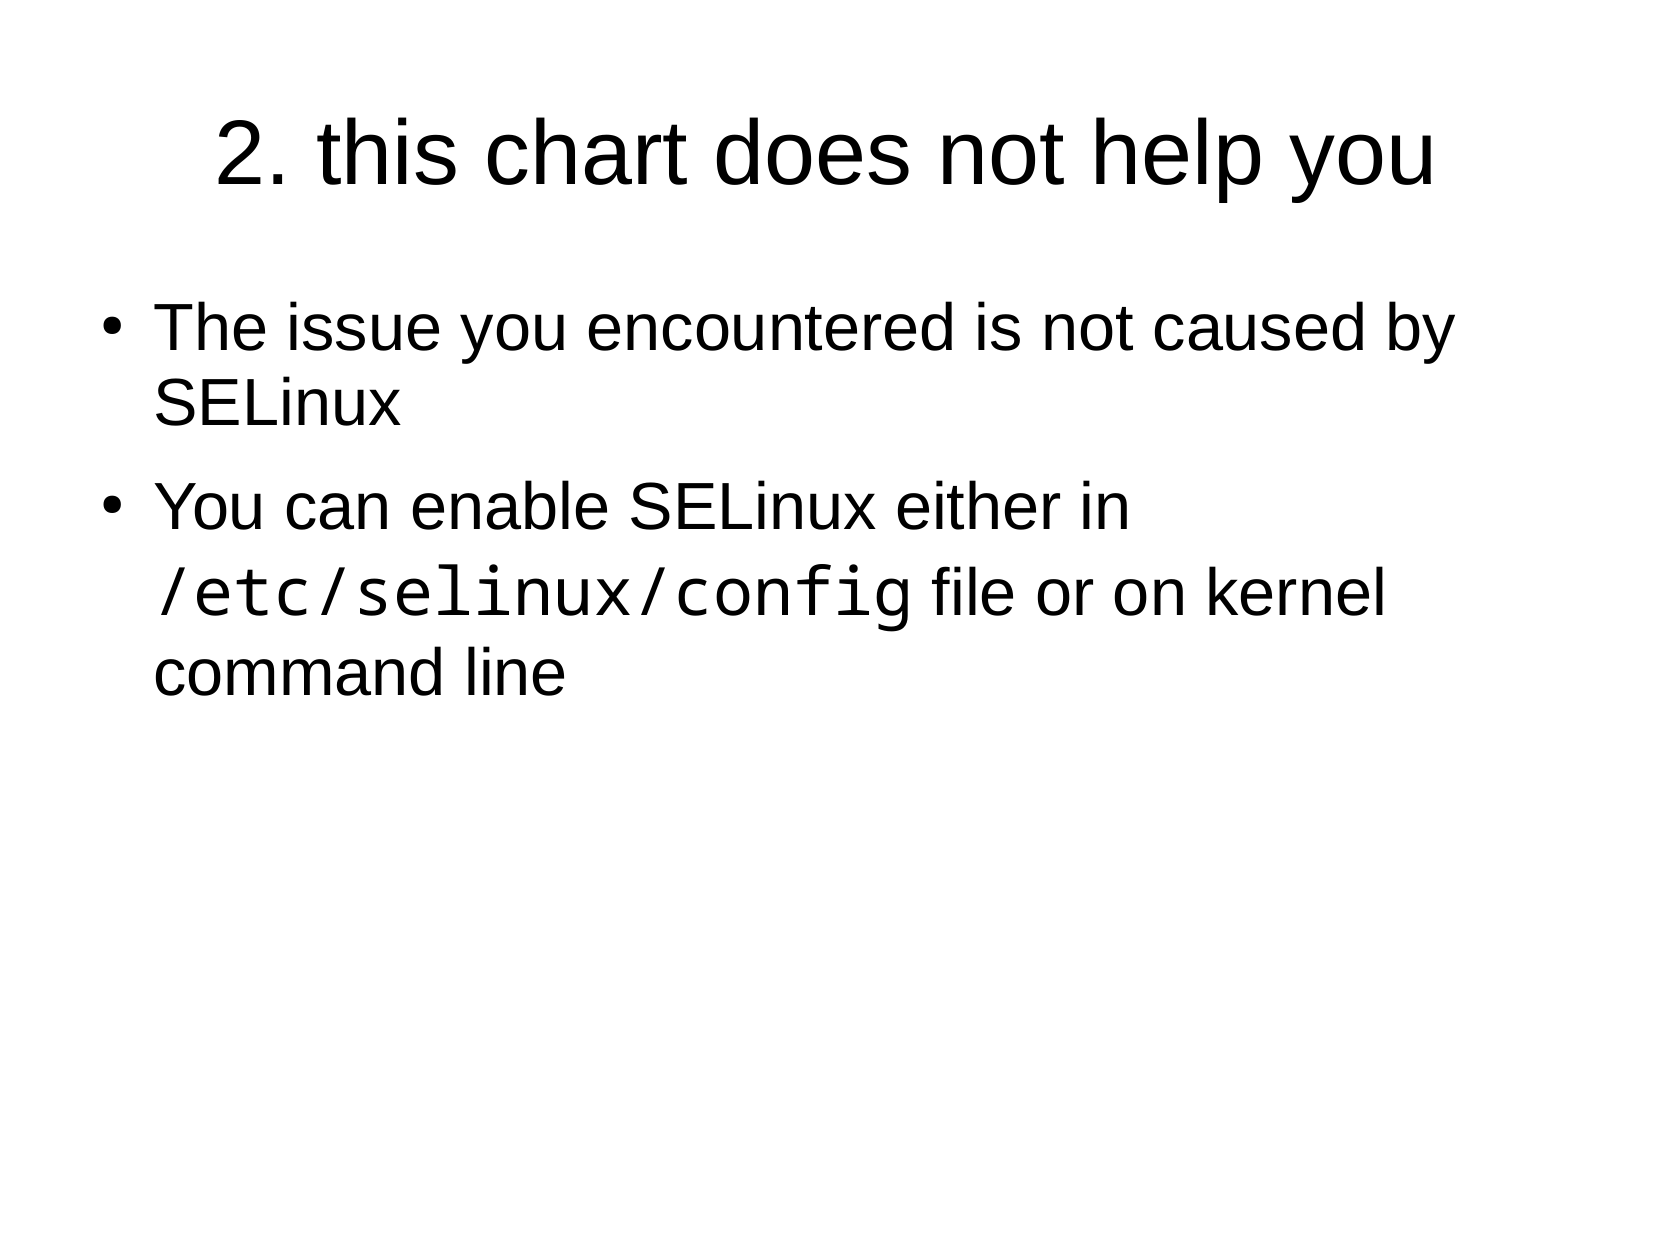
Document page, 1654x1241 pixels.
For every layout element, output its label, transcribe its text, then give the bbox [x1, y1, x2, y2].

list The issue you encountered is not caused by SELinux You can enable SELinux either in /etc/selinux/config file or on kernel command line [82, 290, 1571, 1010]
title 2. this chart does not help you [82, 49, 1571, 257]
